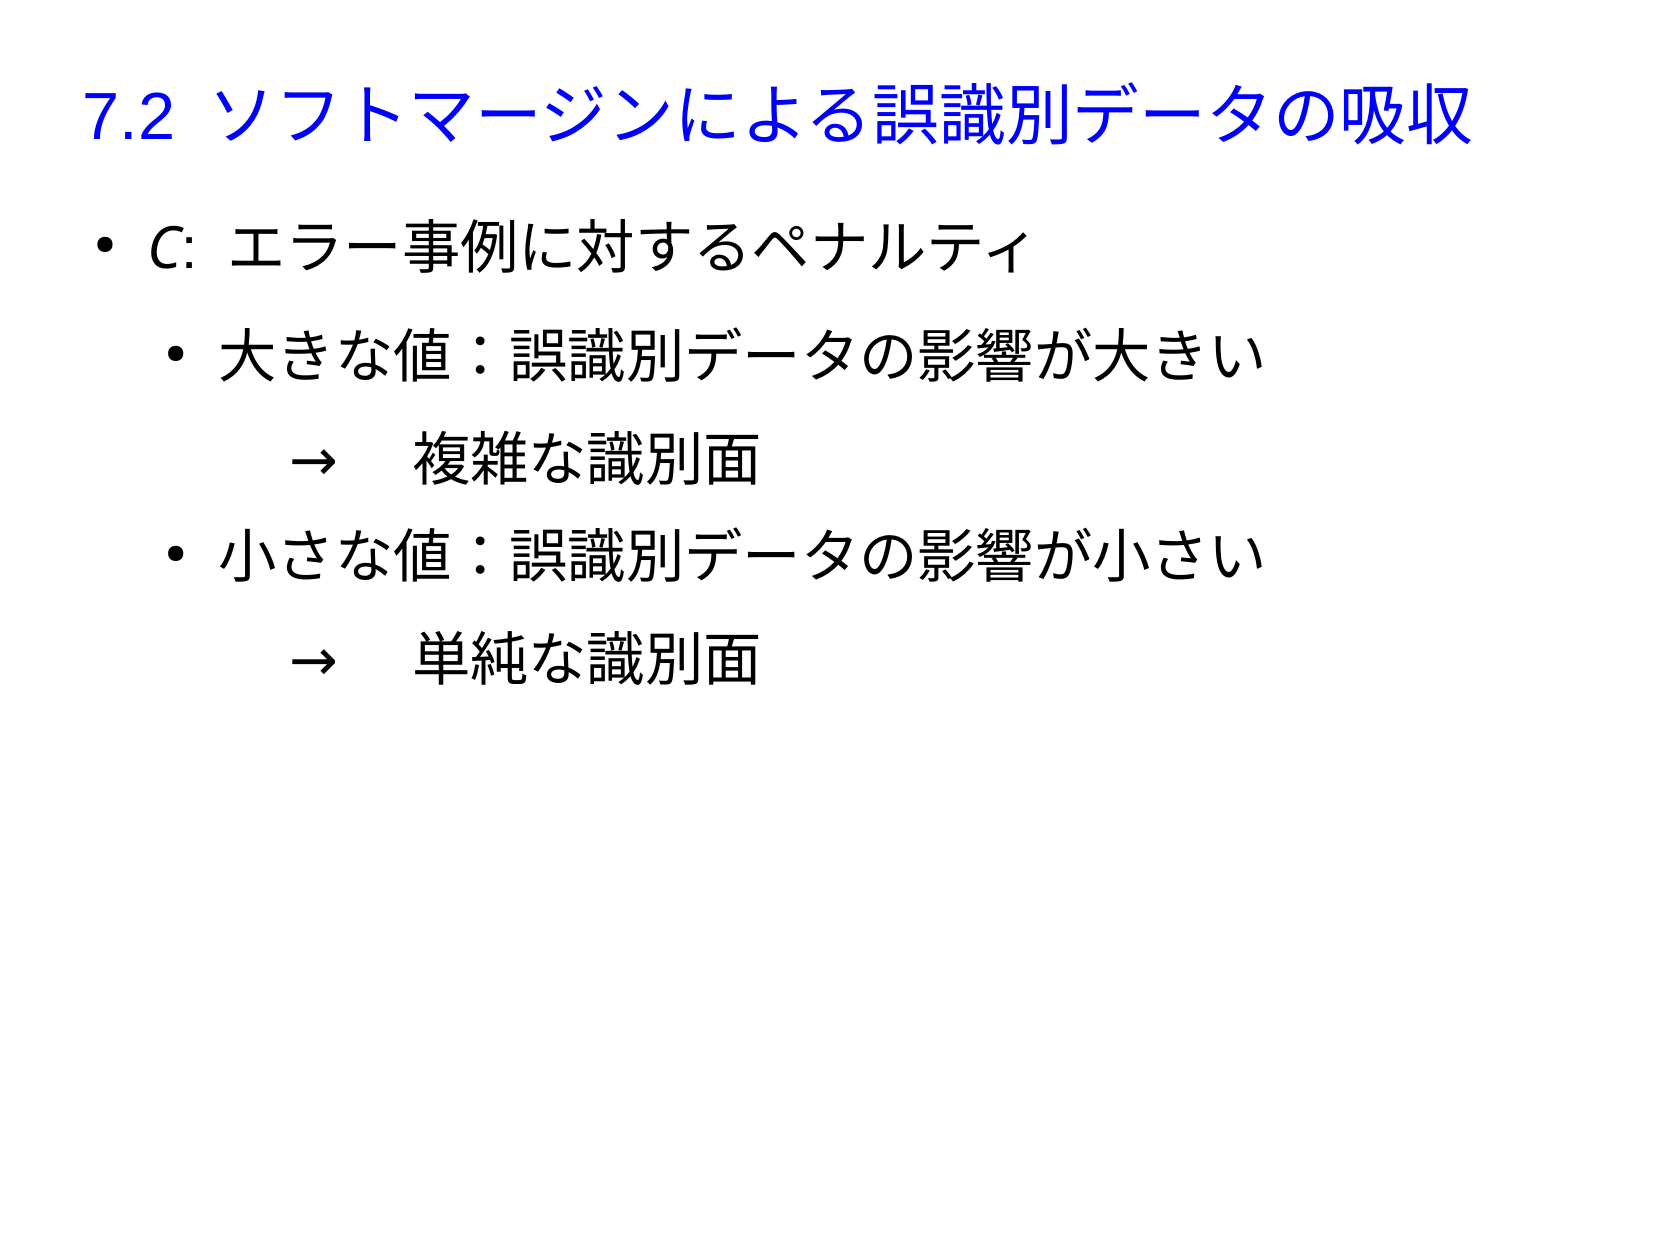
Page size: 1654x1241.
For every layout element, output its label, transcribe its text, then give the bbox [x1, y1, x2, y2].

list C: エラー事例に対するペナルティ 大きな値：誤識別データの影響が大きい → 複雑な識別面 小さな値：誤識別データの影響が小さい → 単純な識別面 [76, 206, 1595, 1118]
title 7.2 ソフトマージンによる誤識別データの吸収 [82, 49, 1571, 178]
